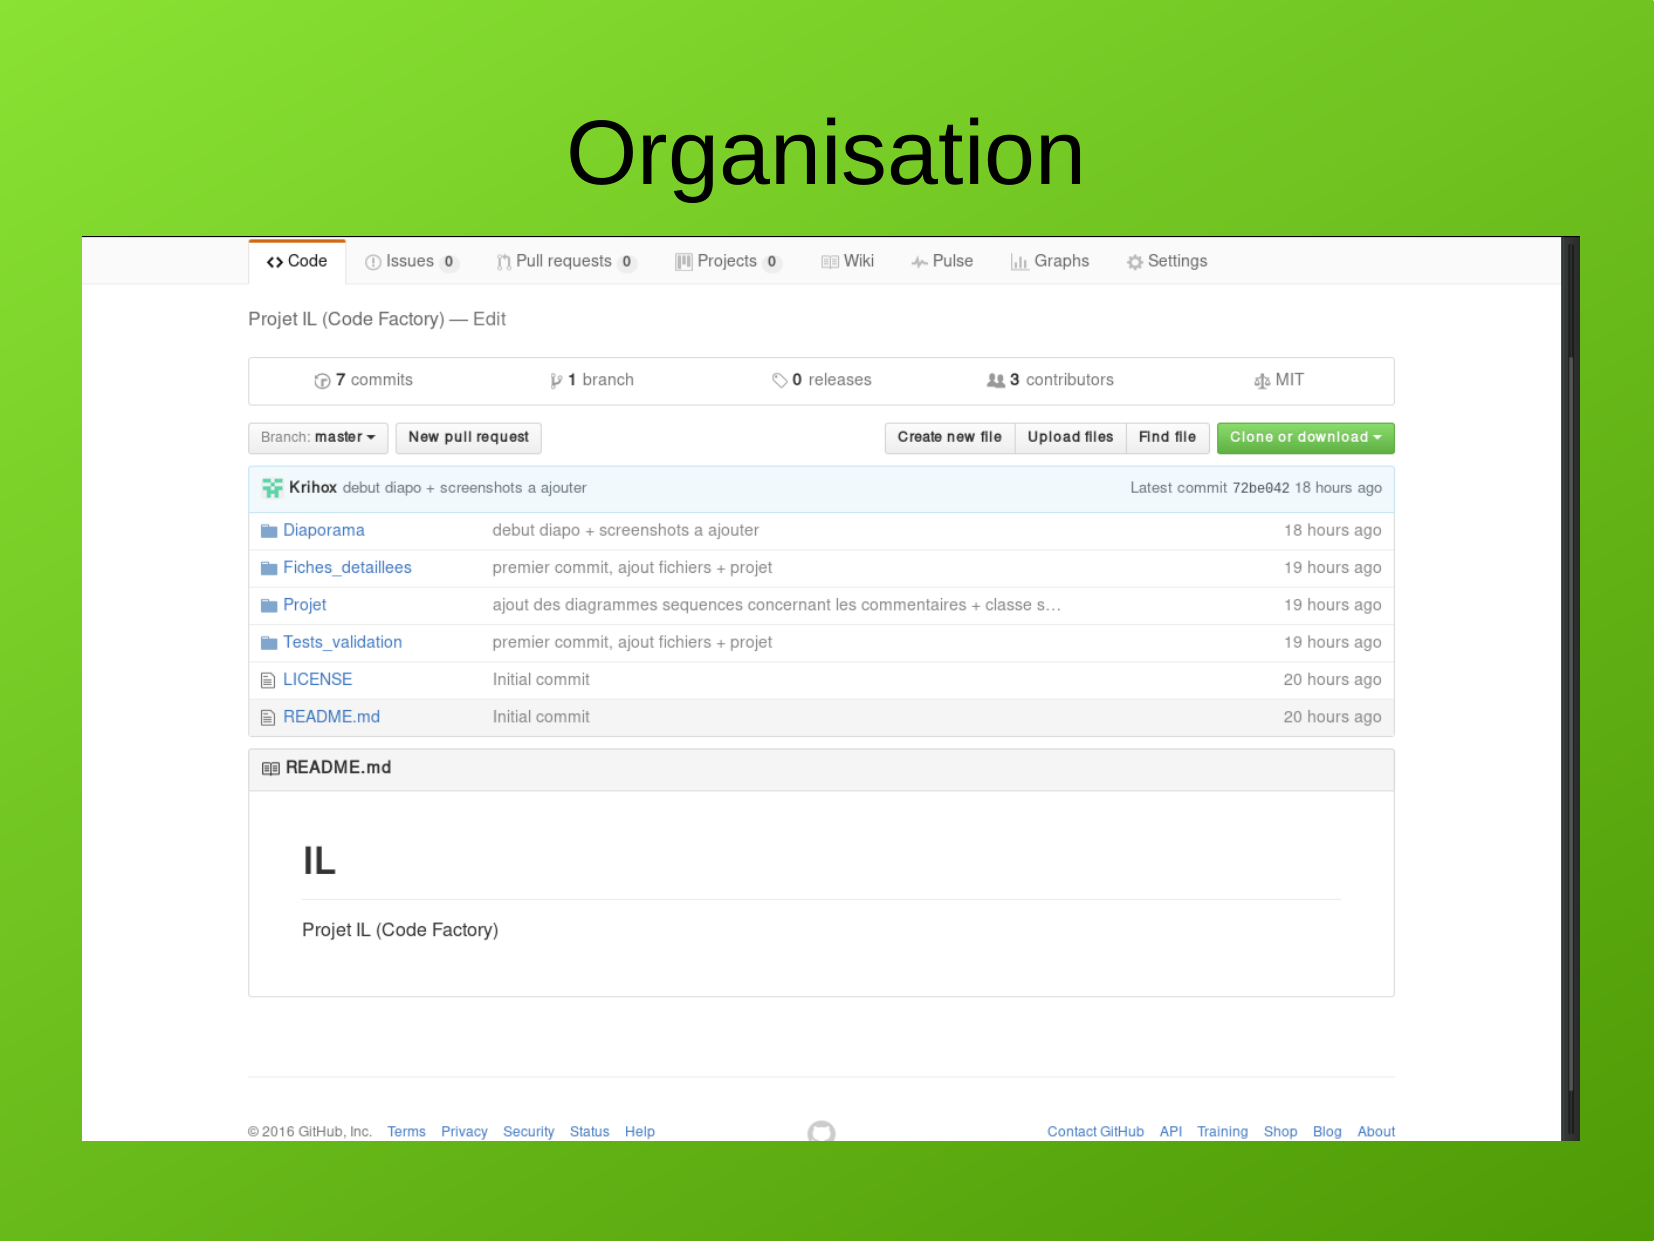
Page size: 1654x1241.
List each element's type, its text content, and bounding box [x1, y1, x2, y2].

picture [82, 236, 1580, 1141]
title Organisation [82, 49, 1571, 236]
